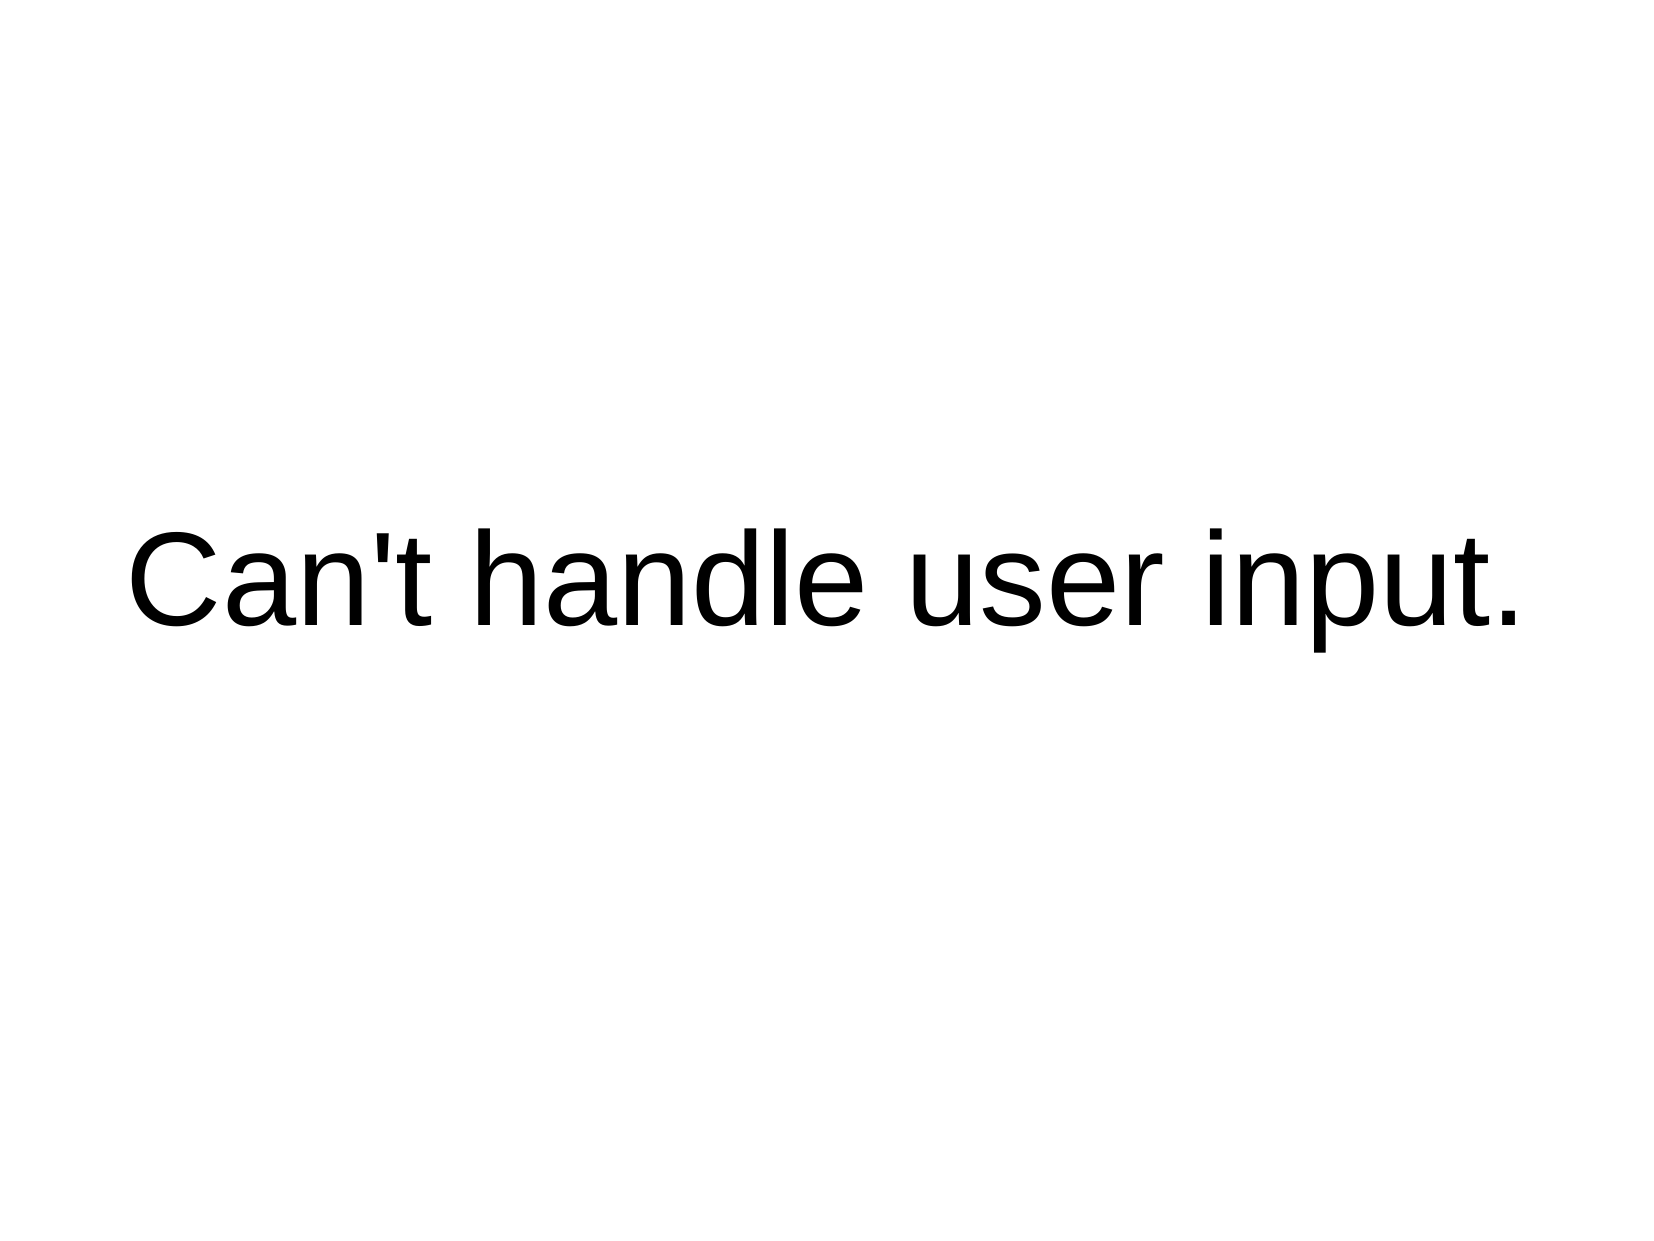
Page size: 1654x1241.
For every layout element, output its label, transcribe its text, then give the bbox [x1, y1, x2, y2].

subtitle Can't handle user input. [82, 56, 1571, 1102]
